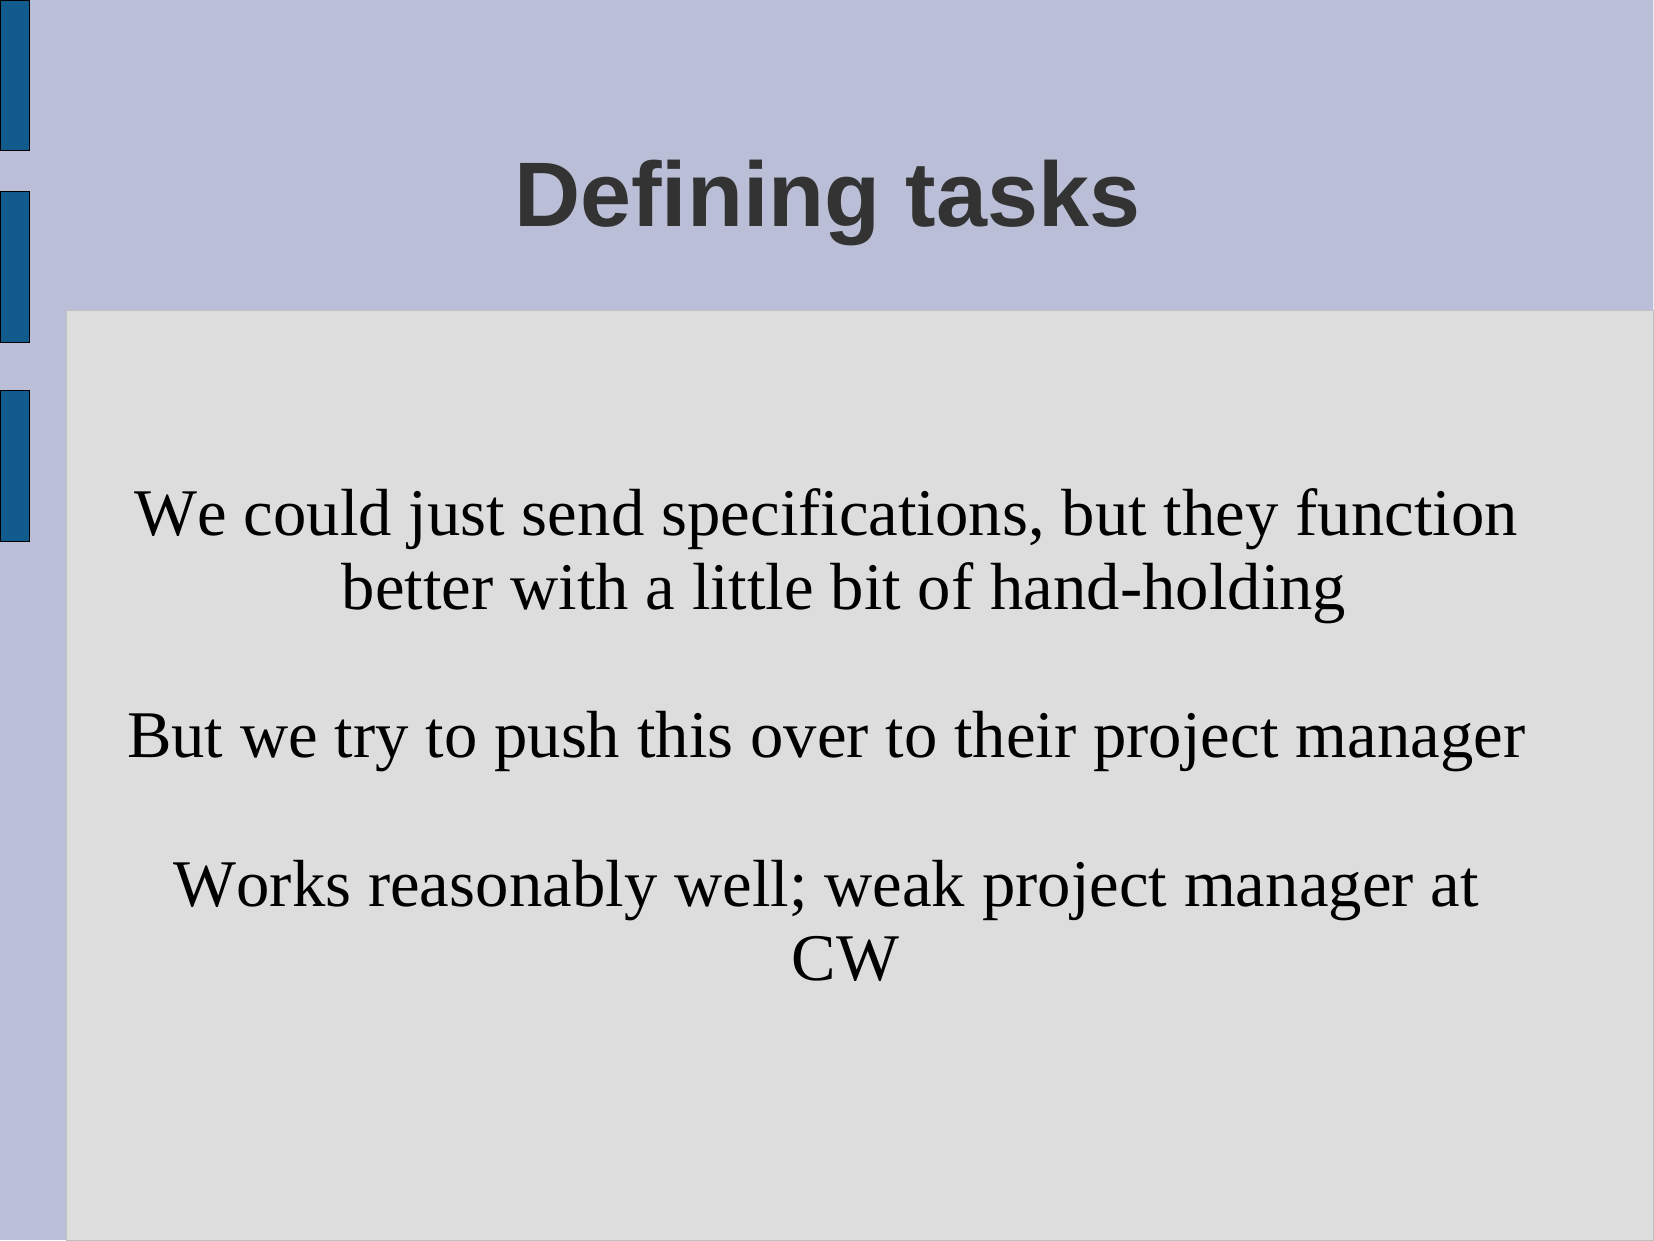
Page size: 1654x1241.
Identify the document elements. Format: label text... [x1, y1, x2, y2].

title Defining tasks [121, 91, 1534, 299]
subtitle We could just send specifications, but they function better with a little bit of hand-holding But we try to push this over to their project manager Works reasonably well; weak project manager at CW [121, 344, 1534, 1127]
